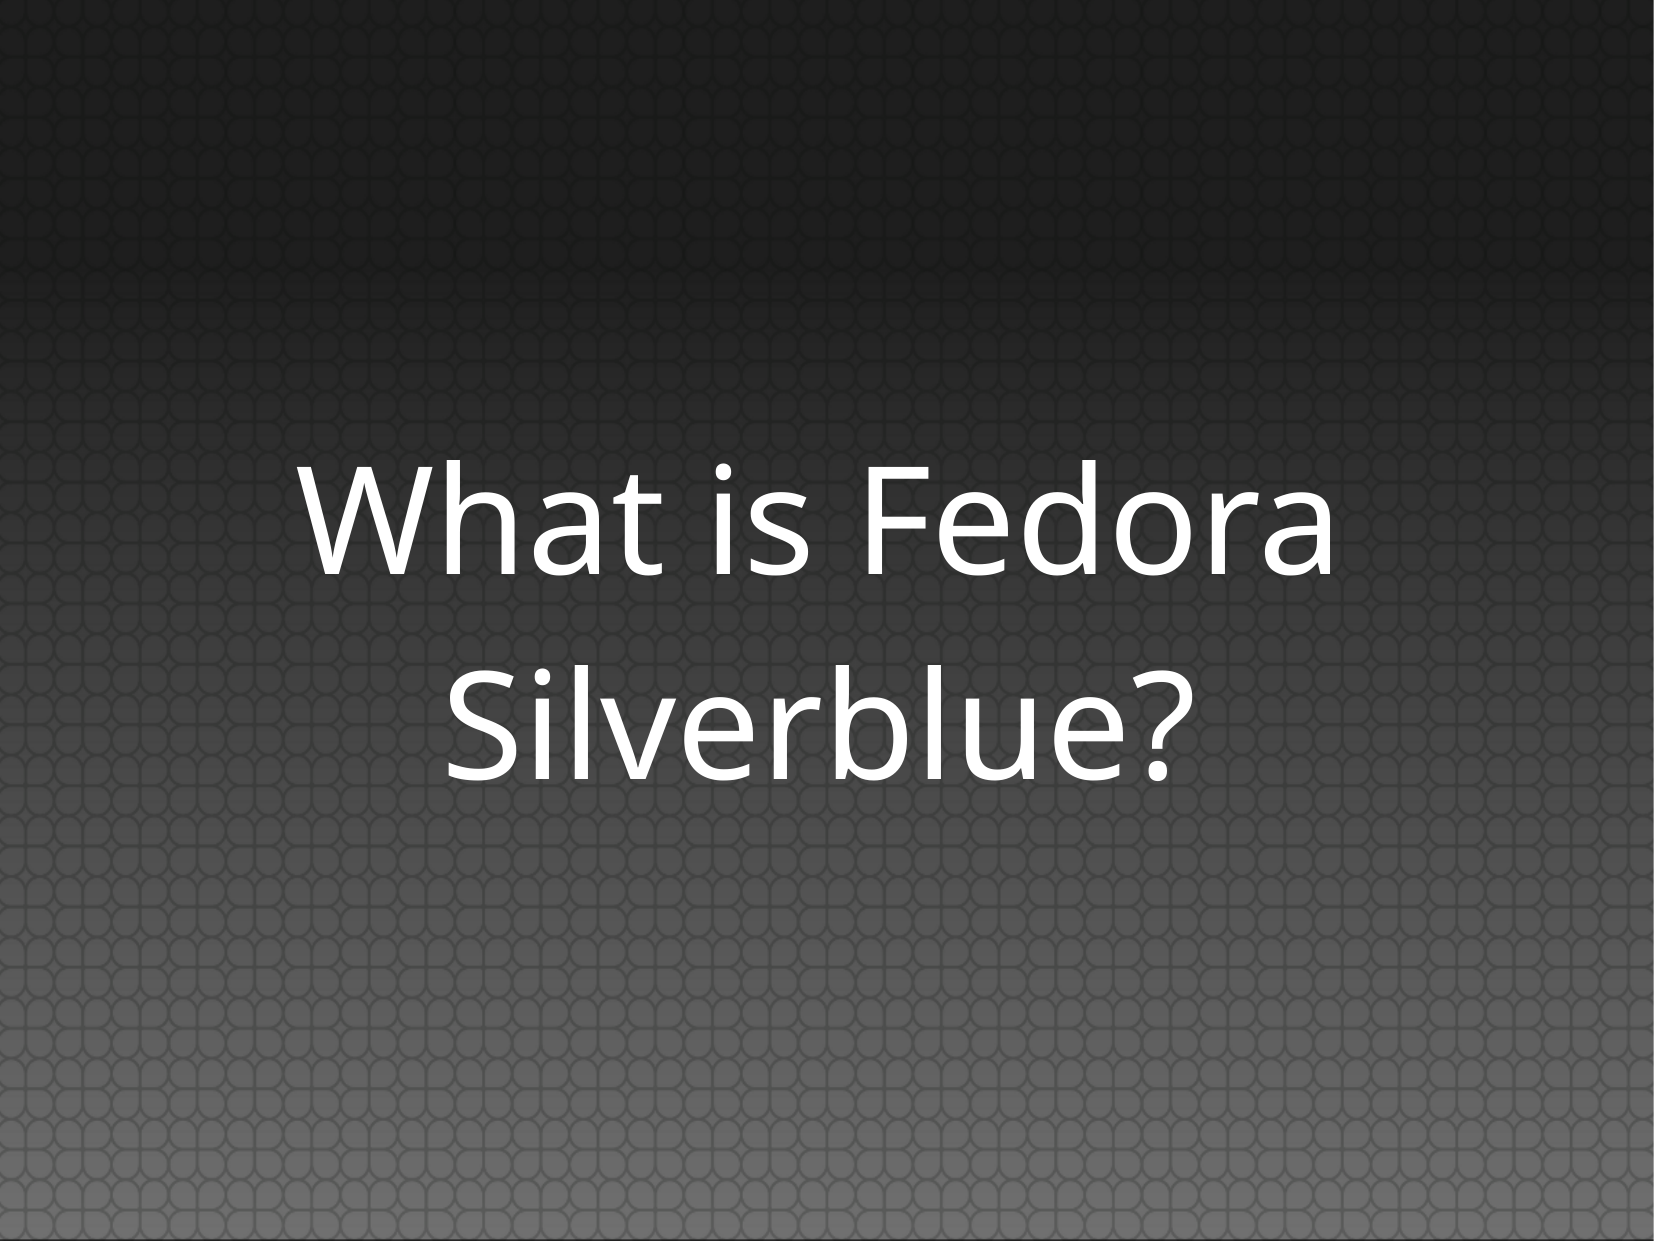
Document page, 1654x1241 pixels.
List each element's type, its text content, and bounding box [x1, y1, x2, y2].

picture [0, 0, 1654, 1241]
title What is Fedora Silverblue? [75, 444, 1564, 794]
